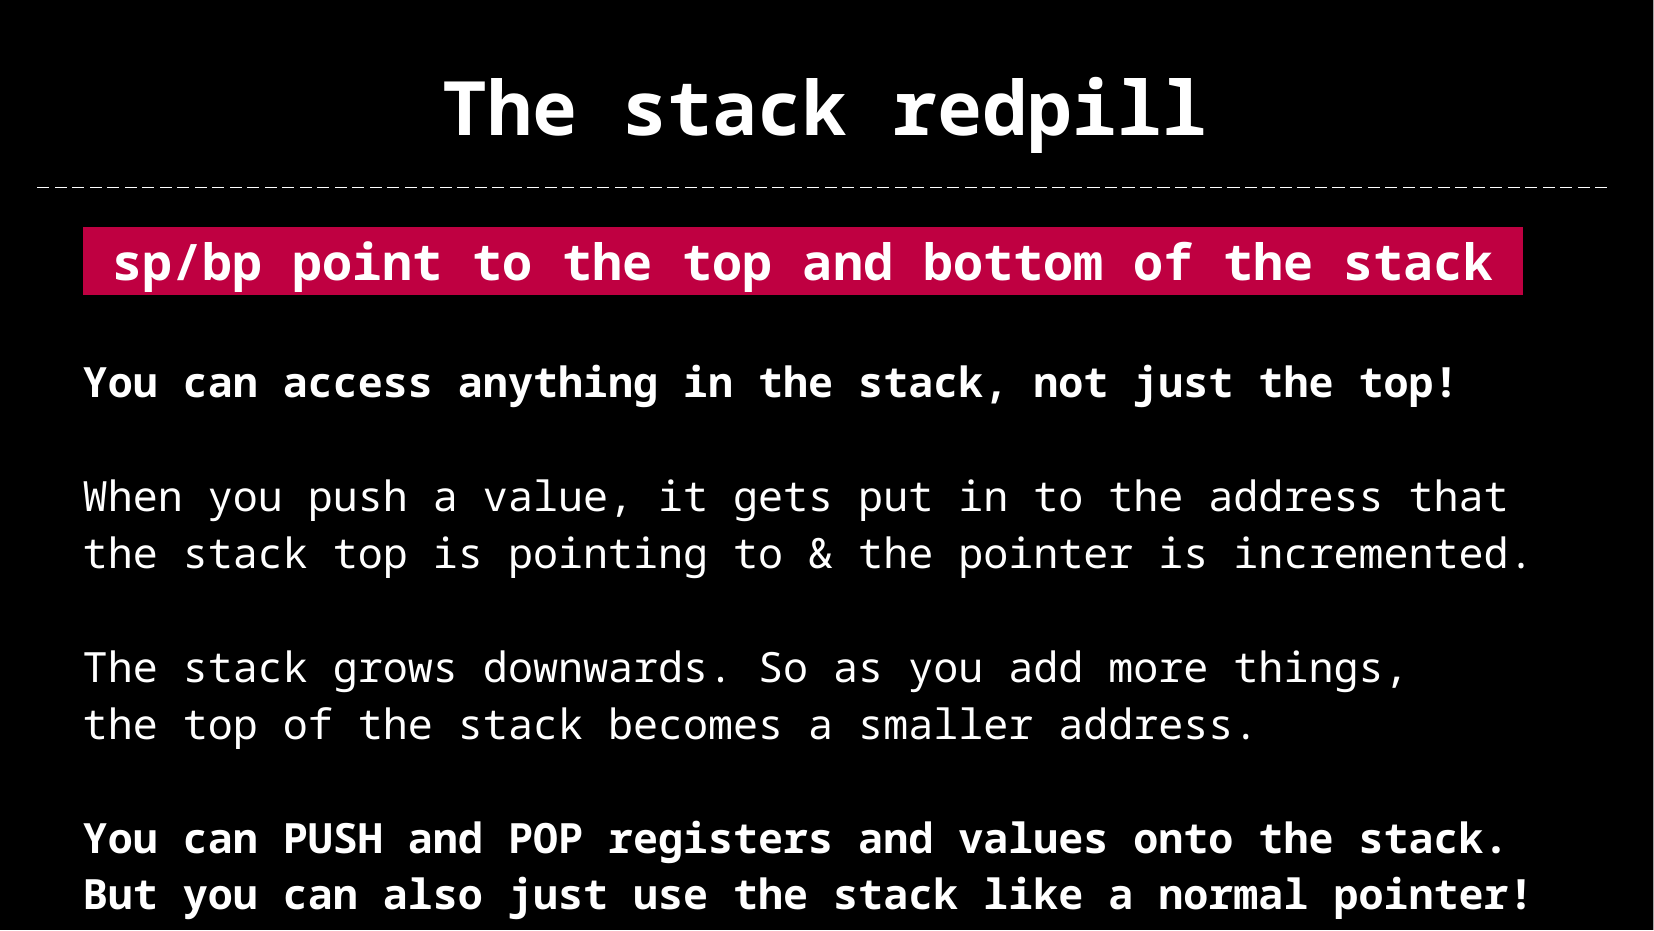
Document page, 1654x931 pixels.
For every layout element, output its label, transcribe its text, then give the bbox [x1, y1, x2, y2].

text_box sp/bp point to the top and bottom of the stack You can access anything in the stack, not just the top! When you push a value, it gets put in to the address that the stack top is pointing to & the pointer is incremented. The stack grows downwards. So as you add more things, the top of the stack becomes a smaller address. You can PUSH and POP registers and values onto the stack. But you can also just use the stack like a normal pointer! [82, 158, 1576, 863]
title The stack redpill [37, 11, 1613, 201]
